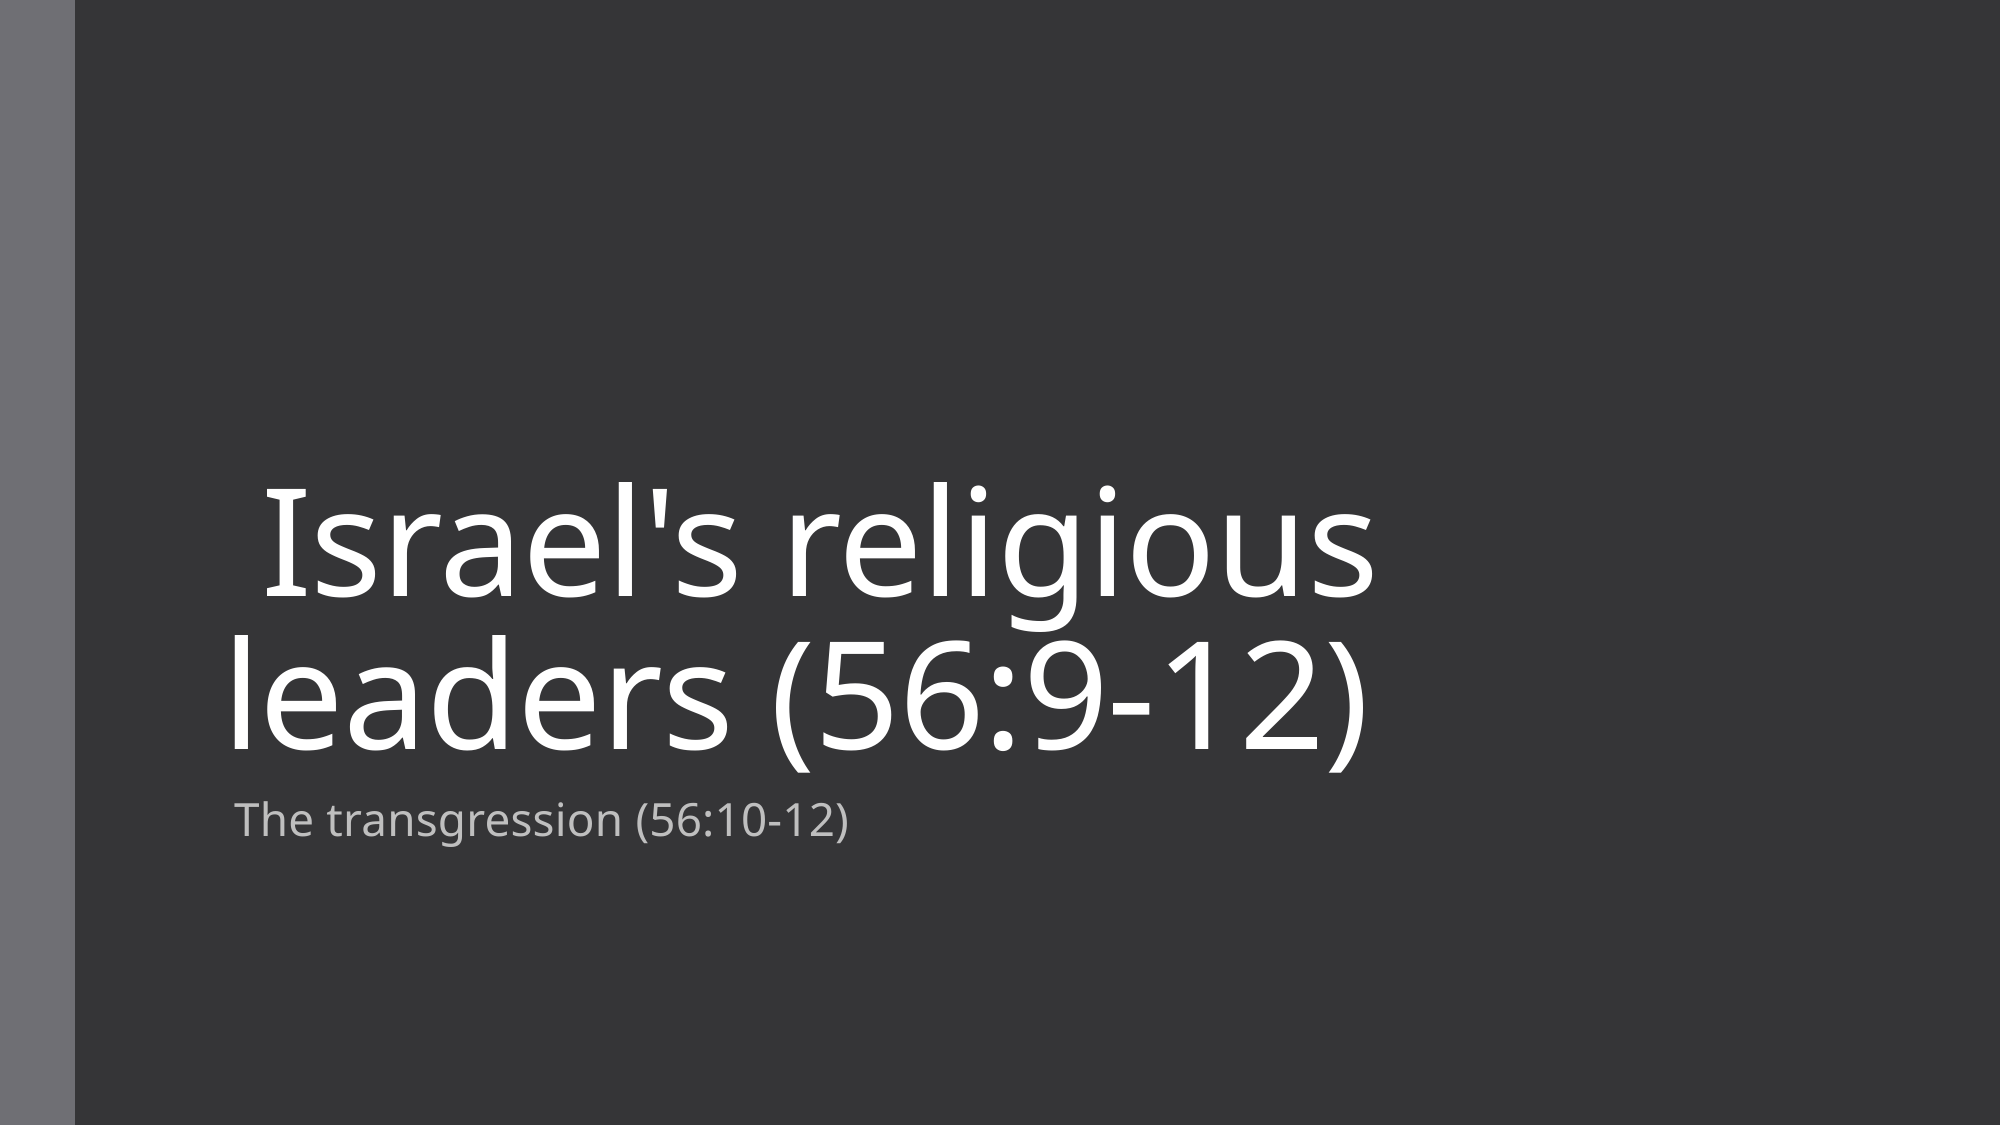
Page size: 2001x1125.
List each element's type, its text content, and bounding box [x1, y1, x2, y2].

title Israel's religious leaders (56:9-12) [206, 124, 1752, 787]
subtitle The transgression (56:10-12) [206, 787, 1752, 1066]
